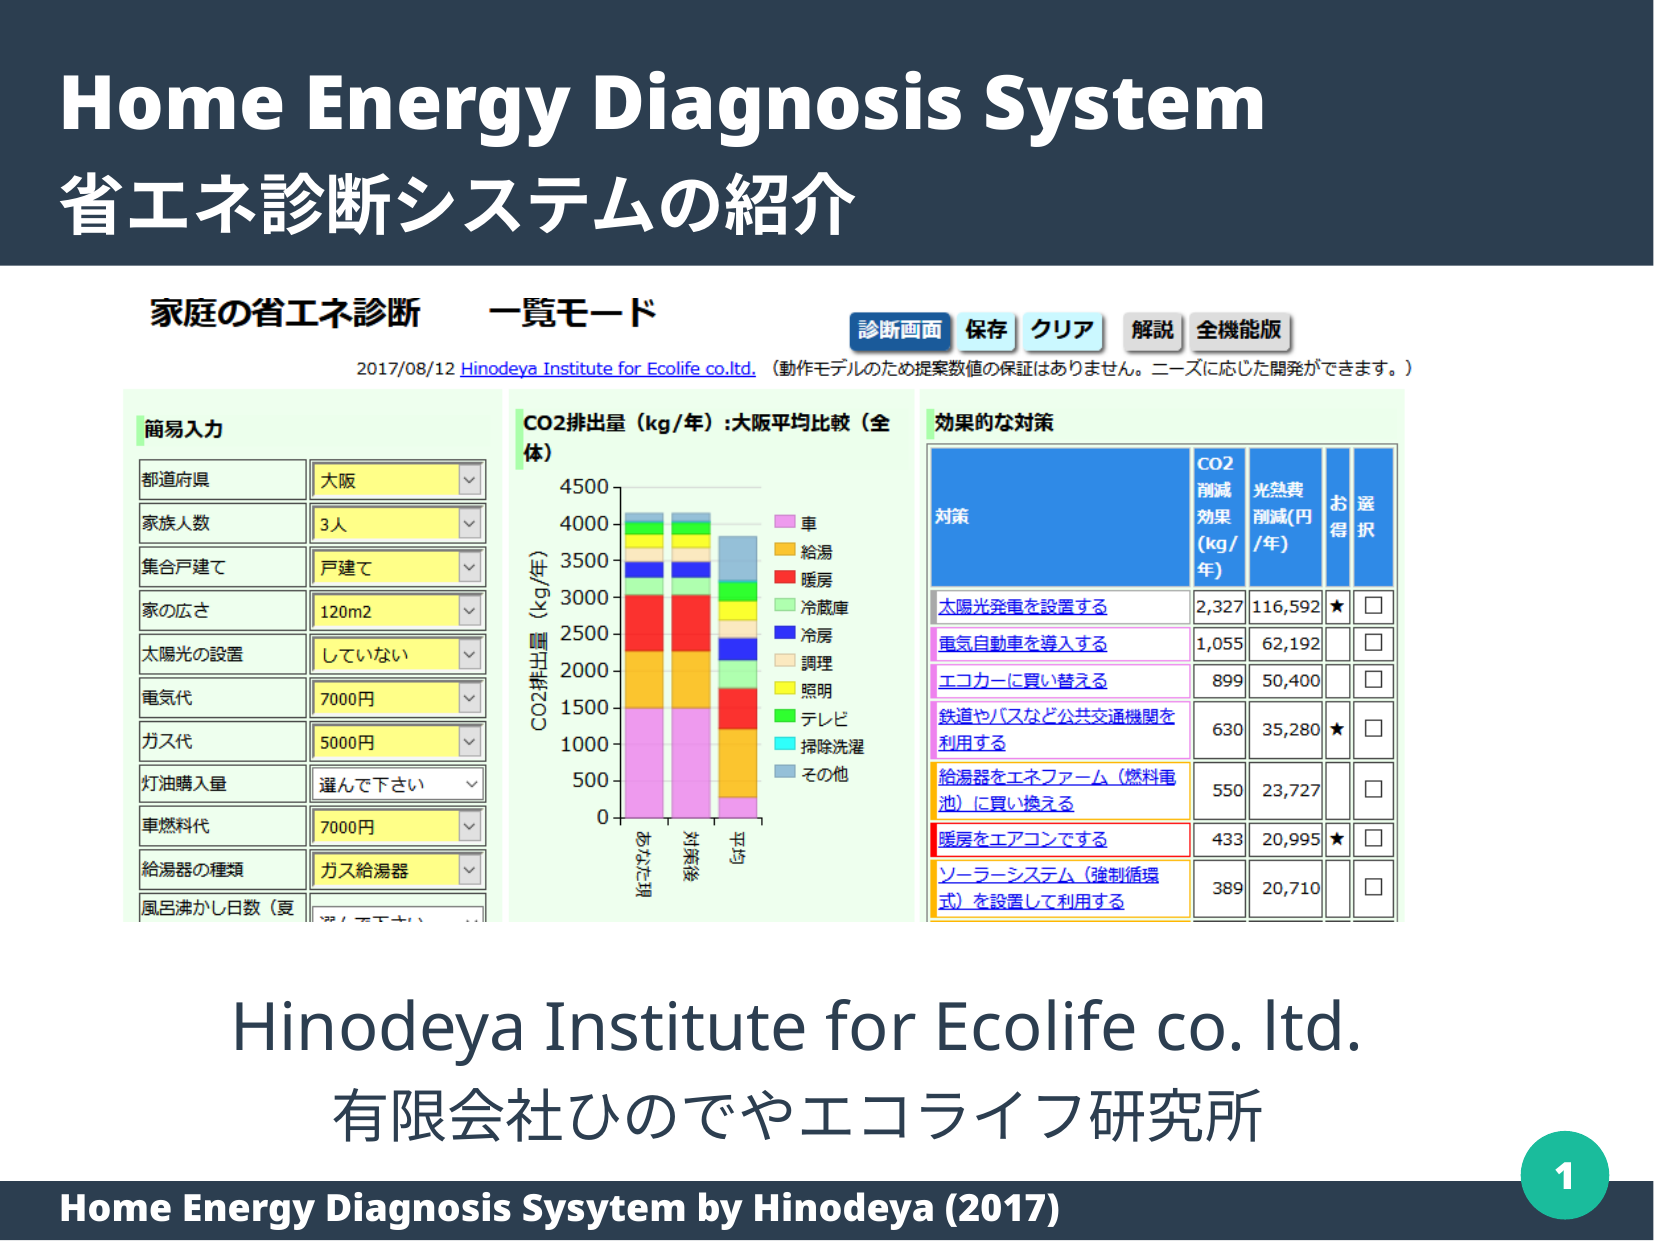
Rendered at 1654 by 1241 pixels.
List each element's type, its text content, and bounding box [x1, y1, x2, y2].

picture [118, 298, 1418, 922]
subtitle Hinodeya Institute for Ecolife co. ltd. 有限会社ひのでやエコライフ研究所 [29, 974, 1565, 1159]
title Home Energy Diagnosis System 省エネ診断システムの紹介 [59, 49, 1595, 207]
